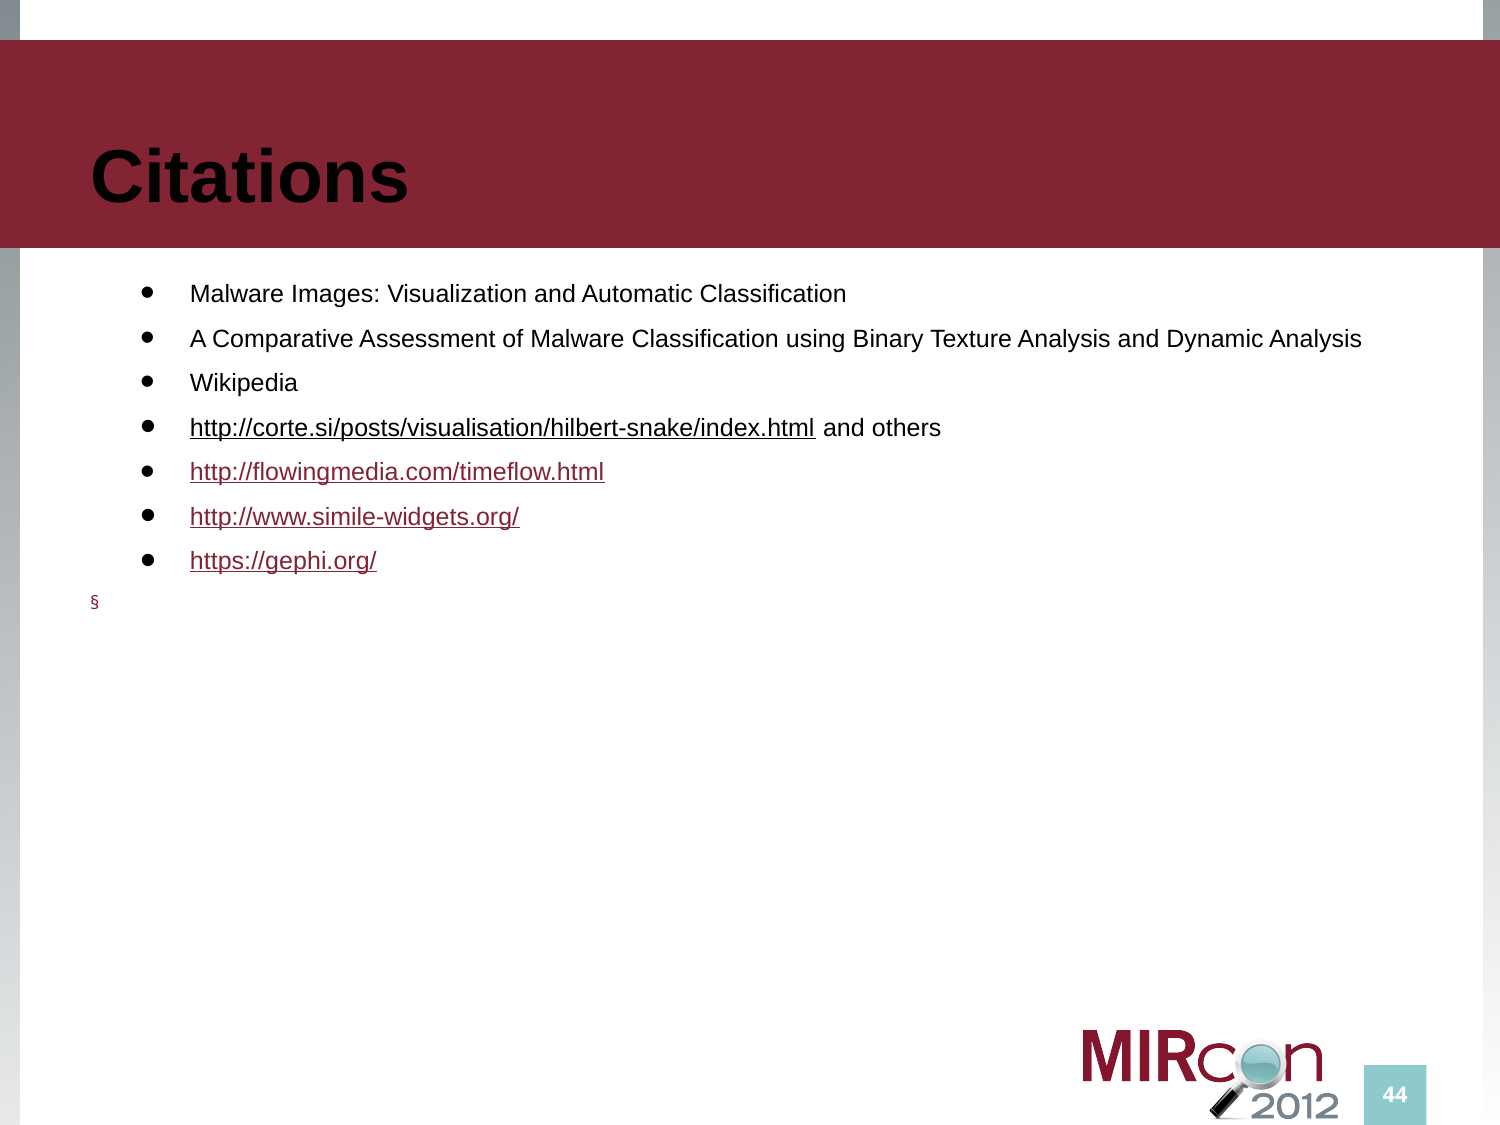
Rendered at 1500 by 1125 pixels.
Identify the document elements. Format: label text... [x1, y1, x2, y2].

list Malware Images: Visualization and Automatic Classification A Comparative Assessment of Malware Classiﬁcation using Binary Texture Analysis and Dynamic Analysis Wikipedia http://corte.si/posts/visualisation/hilbert-snake/index.html and others http://flowingmedia.com/timeflow.html http://www.simile-widgets.org/ https://gephi.org/ [75, 262, 1426, 636]
title Citations [75, 45, 1426, 233]
